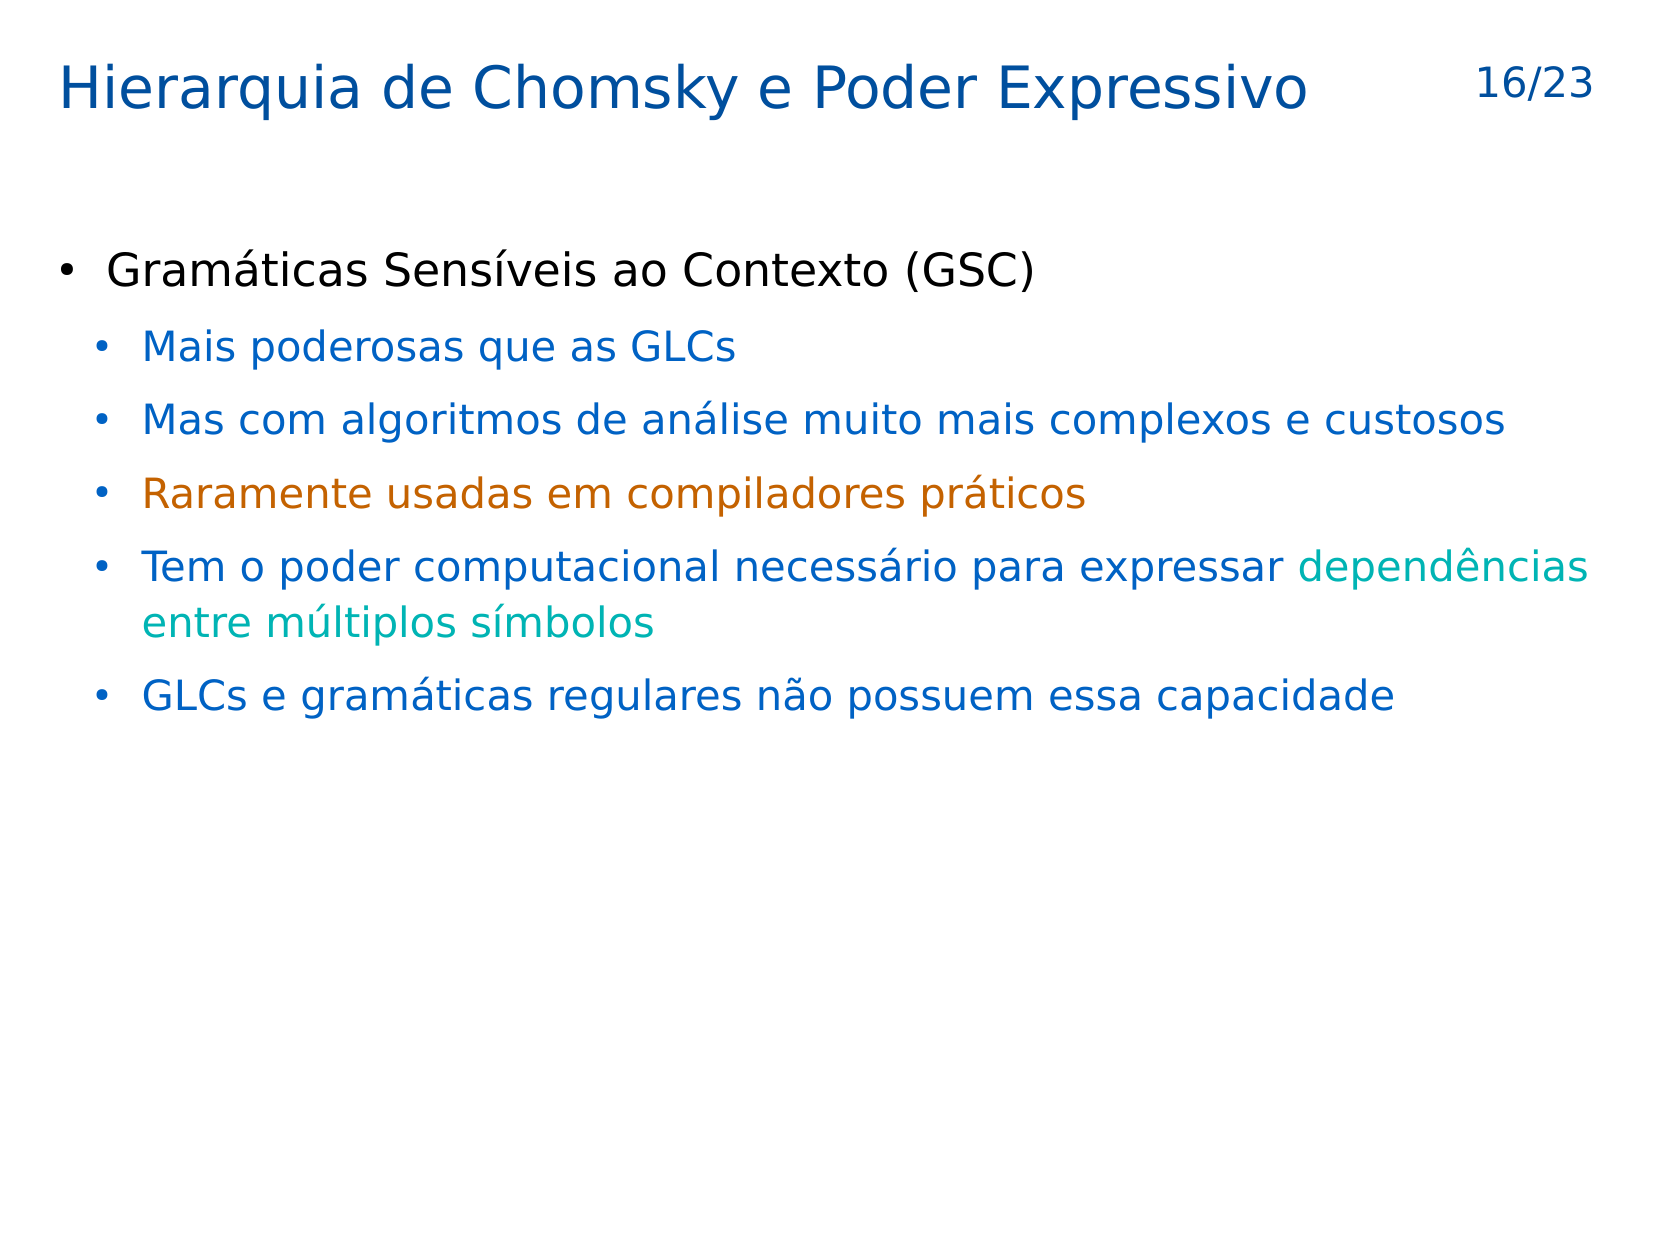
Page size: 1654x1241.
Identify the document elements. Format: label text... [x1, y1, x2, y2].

title Hierarquia de Chomsky e Poder Expressivo [59, 29, 1625, 148]
list Gramáticas Sensíveis ao Contexto (GSC) Mais poderosas que as GLCs Mas com algoritmos de análise muito mais complexos e custosos Raramente usadas em compiladores práticos Tem o poder computacional necessário para expressar dependências entre múltiplos símbolos GLCs e gramáticas regulares não possuem essa capacidade [59, 236, 1595, 1211]
